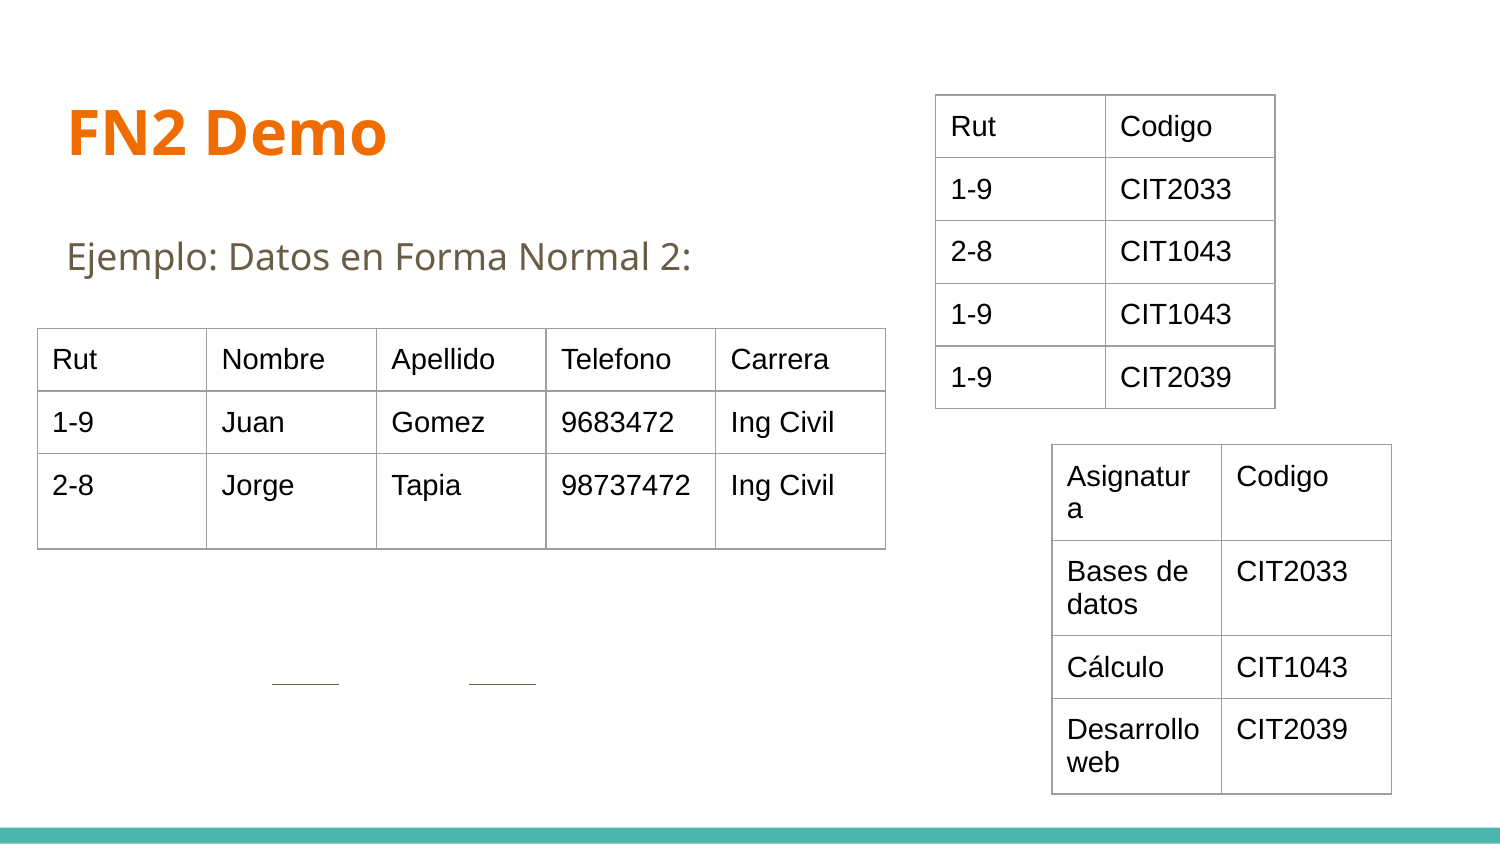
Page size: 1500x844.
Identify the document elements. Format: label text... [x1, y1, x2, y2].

table_header Nombre [207, 329, 376, 390]
title FN2 Demo [51, 72, 1449, 189]
table_header Carrera [716, 329, 885, 390]
table_cell CIT2033 [1222, 541, 1391, 635]
table_cell CIT2033 [1106, 158, 1274, 220]
table_cell 2-8 [38, 454, 206, 548]
table_cell Ing Civil [716, 392, 885, 453]
table_cell CIT1043 [1106, 221, 1274, 283]
table_cell 9683472 [547, 392, 715, 453]
table_cell Cálculo [1053, 636, 1221, 698]
table_header Codigo [1222, 445, 1391, 540]
table_cell Bases de datos [1053, 541, 1221, 635]
table_header Telefono [547, 329, 715, 390]
table_cell Jorge [207, 454, 376, 548]
table_cell Ing Civil [716, 454, 885, 548]
list Ejemplo: Datos en Forma Normal 2: [51, 207, 1449, 750]
table_cell CIT2039 [1106, 347, 1274, 408]
table_header Apellido [377, 329, 545, 390]
table_cell CIT1043 [1222, 636, 1391, 698]
table_header Rut [38, 329, 206, 390]
table_header Rut [936, 96, 1105, 157]
table_cell 1-9 [38, 392, 206, 453]
table_header Codigo [1106, 96, 1274, 157]
table_cell 2-8 [936, 221, 1105, 283]
table_header Asignatura [1053, 445, 1221, 540]
table_cell Gomez [377, 392, 545, 453]
table_cell Desarrollo web [1053, 699, 1221, 793]
table_cell CIT2039 [1222, 699, 1391, 793]
table_cell 98737472 [547, 454, 715, 548]
table_cell Tapia [377, 454, 545, 548]
table_cell 1-9 [936, 284, 1105, 345]
table_cell 1-9 [936, 347, 1105, 408]
table_cell Juan [207, 392, 376, 453]
table_cell CIT1043 [1106, 284, 1274, 345]
table_cell 1-9 [936, 158, 1105, 220]
